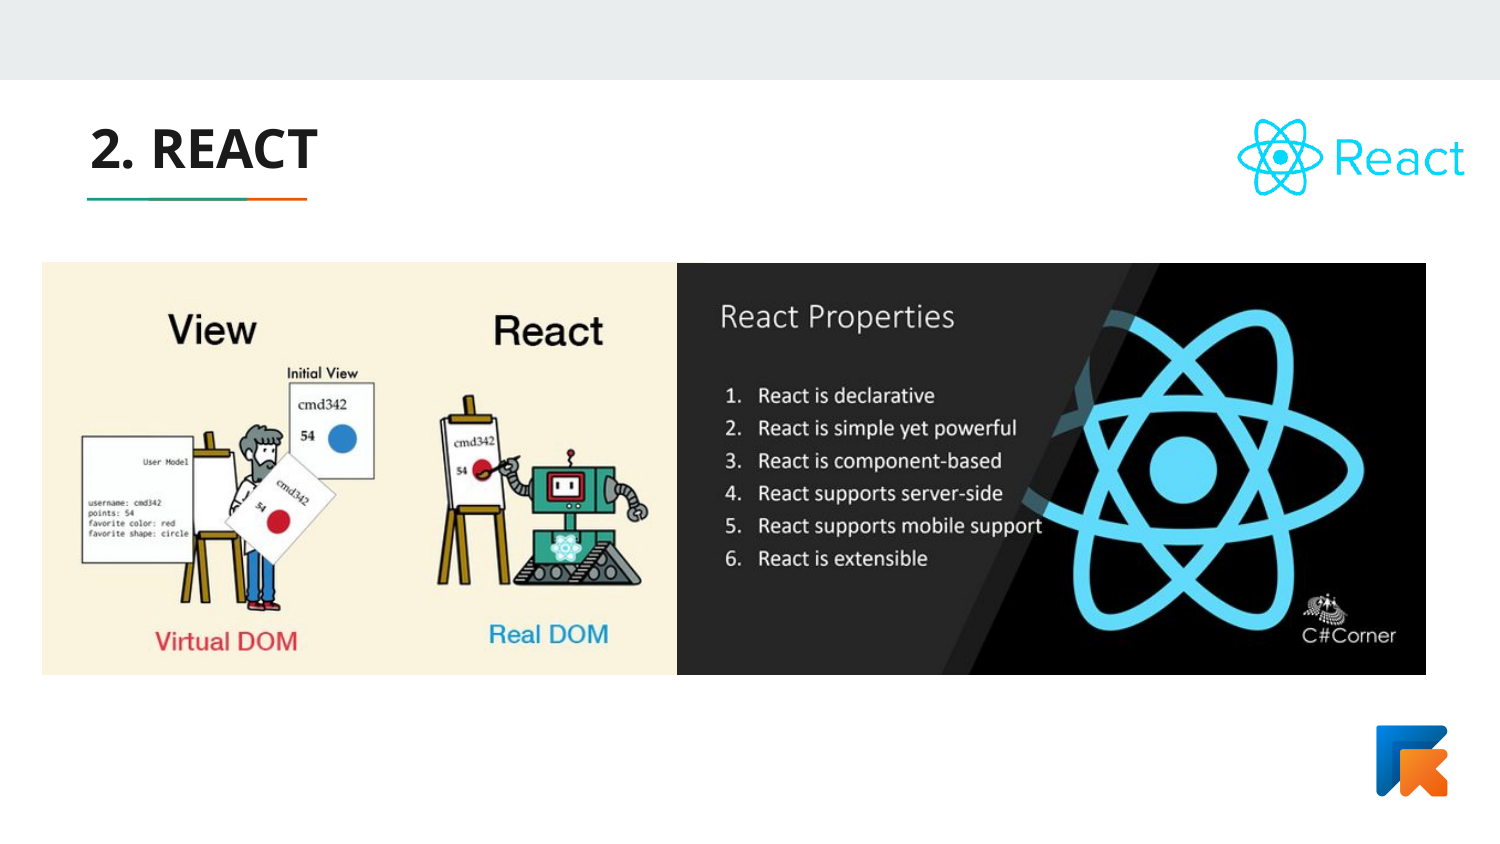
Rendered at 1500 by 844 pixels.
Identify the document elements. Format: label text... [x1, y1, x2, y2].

title 2. REACT [75, 99, 1337, 188]
picture [1348, 711, 1476, 809]
picture [1237, 103, 1470, 217]
picture [42, 262, 1426, 676]
